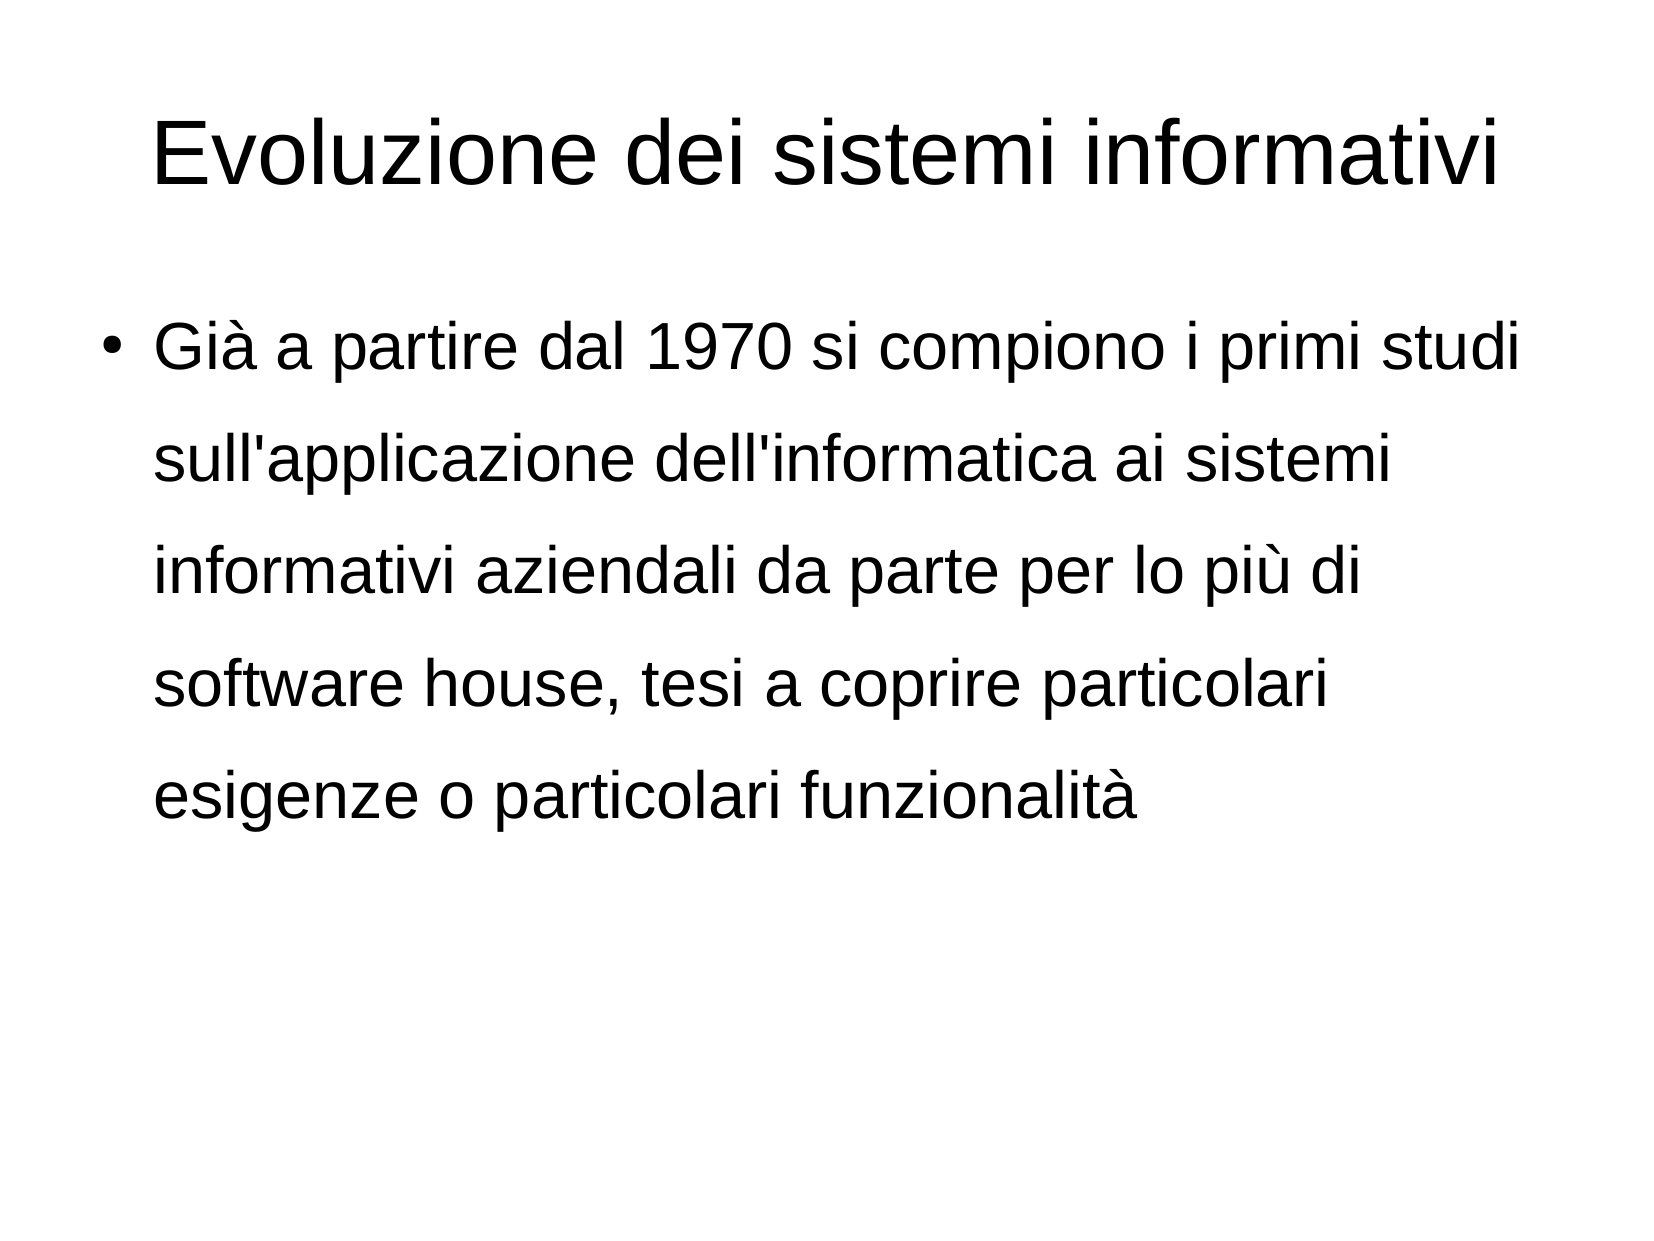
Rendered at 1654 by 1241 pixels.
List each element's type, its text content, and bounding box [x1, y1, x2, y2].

title Evoluzione dei sistemi informativi [82, 49, 1571, 257]
list Già a partire dal 1970 si compiono i primi studi sull'applicazione dell'informatica ai sistemi informativi aziendali da parte per lo più di software house, tesi a coprire particolari esigenze o particolari funzionalità [82, 271, 1571, 1163]
